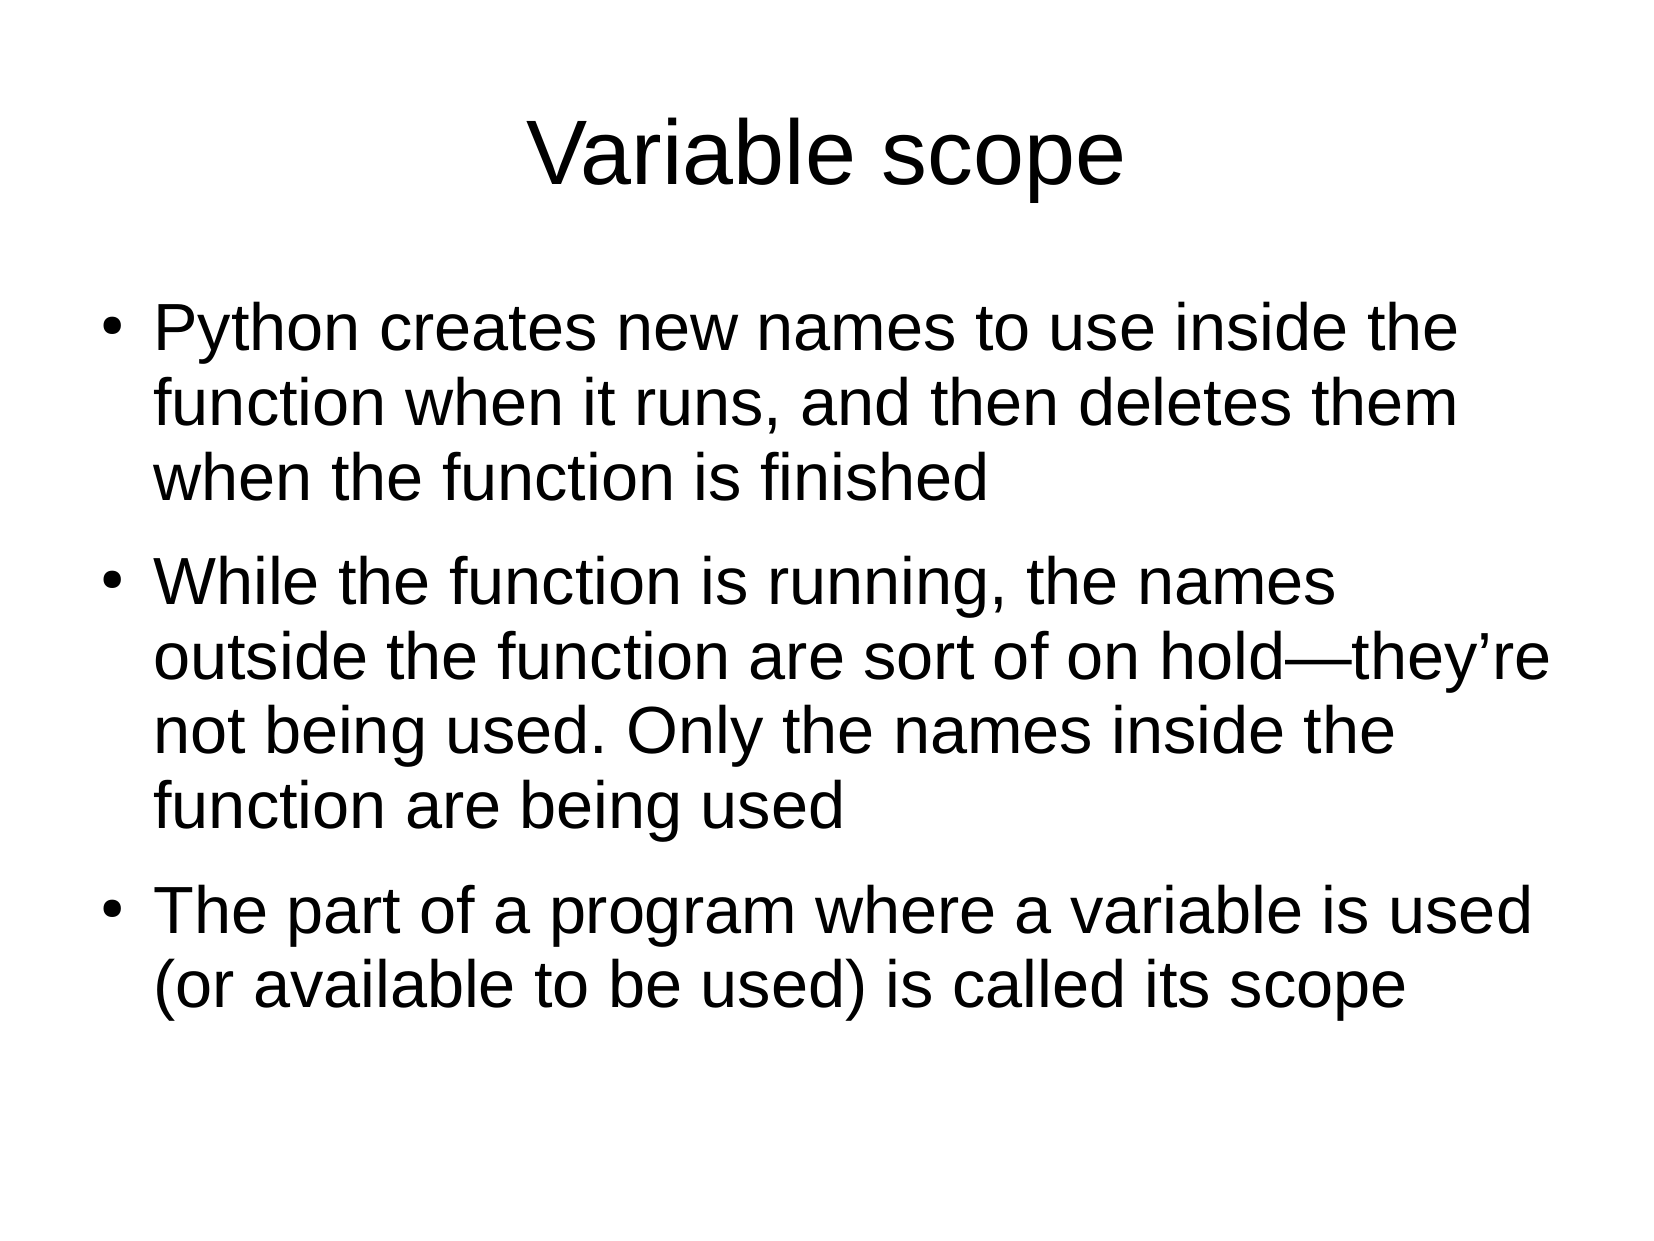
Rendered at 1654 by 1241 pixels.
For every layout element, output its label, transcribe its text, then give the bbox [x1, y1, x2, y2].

list Python creates new names to use inside the function when it runs, and then deletes them when the function is finished While the function is running, the names outside the function are sort of on hold—they’re not being used. Only the names inside the function are being used The part of a program where a variable is used (or available to be used) is called its scope [82, 290, 1571, 1082]
title Variable scope [82, 49, 1571, 257]
